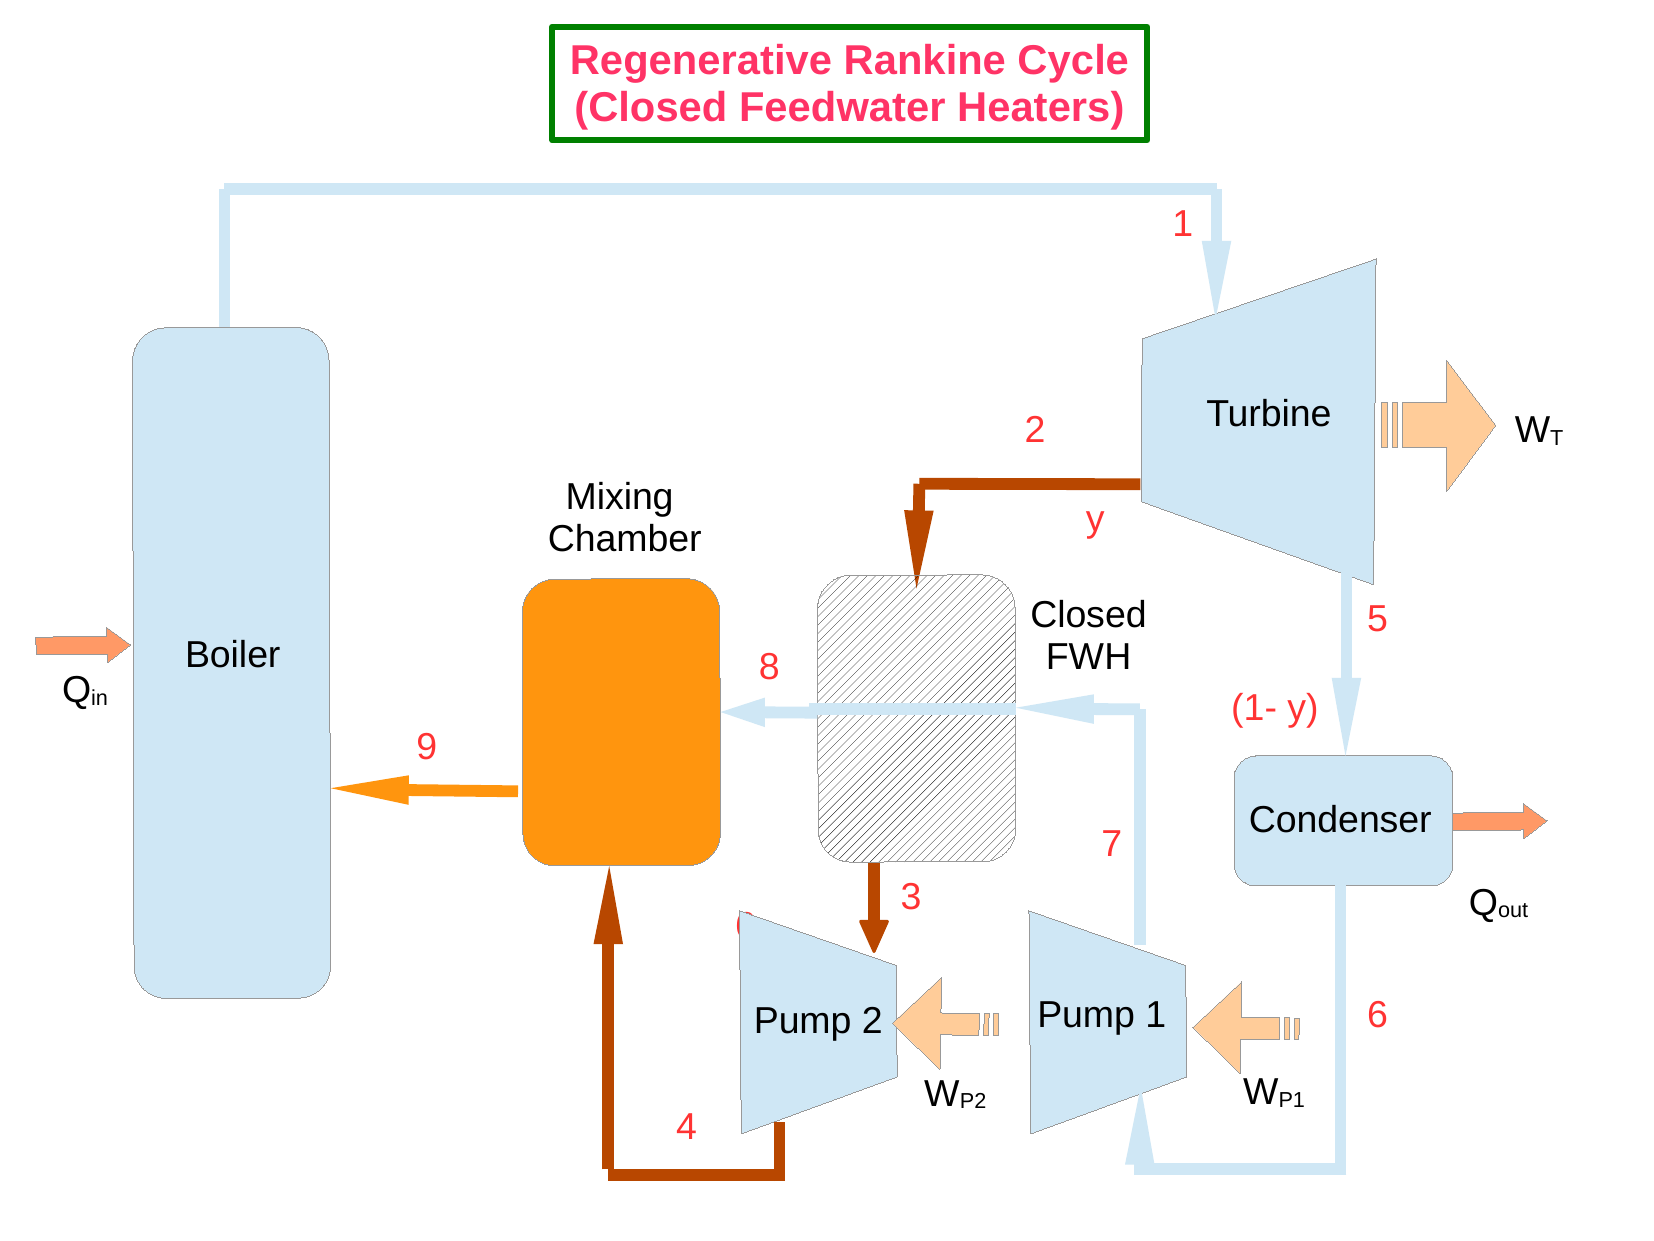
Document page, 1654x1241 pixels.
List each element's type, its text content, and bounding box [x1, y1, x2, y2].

text_box [983, 1013, 990, 1036]
text_box Mixing Chamber [533, 468, 717, 579]
text_box Qin [47, 661, 123, 731]
text_box [1402, 360, 1496, 492]
text_box 9 [401, 718, 461, 790]
text_box Qout [1454, 874, 1544, 944]
text_box Regenerative Rankine Cycle (Closed Feedwater Heaters) [552, 26, 1148, 141]
text_box [522, 579, 721, 866]
text_box 8 [744, 637, 804, 709]
text_box [1294, 1018, 1300, 1040]
text_box [1192, 981, 1280, 1063]
text_box 5 [1352, 590, 1412, 662]
text_box [739, 910, 897, 992]
text_box Condenser [1234, 791, 1447, 855]
text_box Turbine [1191, 385, 1347, 443]
text_box [817, 574, 1016, 703]
text_box [1028, 910, 1187, 1134]
text_box 4 [661, 1098, 733, 1169]
text_box y [1071, 490, 1123, 567]
text_box 3 [885, 868, 945, 945]
text_box Pump 1 [1022, 986, 1182, 1071]
text_box [1381, 402, 1388, 448]
text_box Closed FWH [1015, 586, 1162, 686]
text_box [1141, 258, 1377, 585]
text_box [1392, 402, 1398, 448]
text_box 7 [1086, 814, 1146, 886]
text_box Pump 2 [738, 992, 898, 1077]
text_box 1 [1157, 195, 1205, 272]
text_box 2 [1009, 401, 1069, 478]
text_box [1234, 755, 1548, 886]
text_box Boiler [170, 625, 296, 683]
text_box [817, 715, 1016, 863]
text_box [740, 1077, 897, 1134]
text_box WT [1500, 401, 1583, 471]
text_box WP1 [1228, 1063, 1323, 1133]
text_box [993, 1013, 999, 1036]
text_box (1- y) [1216, 679, 1339, 756]
text_box WP2 [909, 1064, 1004, 1134]
text_box [35, 627, 131, 663]
text_box [1284, 1017, 1290, 1040]
text_box [132, 327, 331, 999]
text_box 6 [720, 897, 780, 957]
text_box 6 [1352, 986, 1412, 1058]
text_box [892, 977, 980, 1064]
